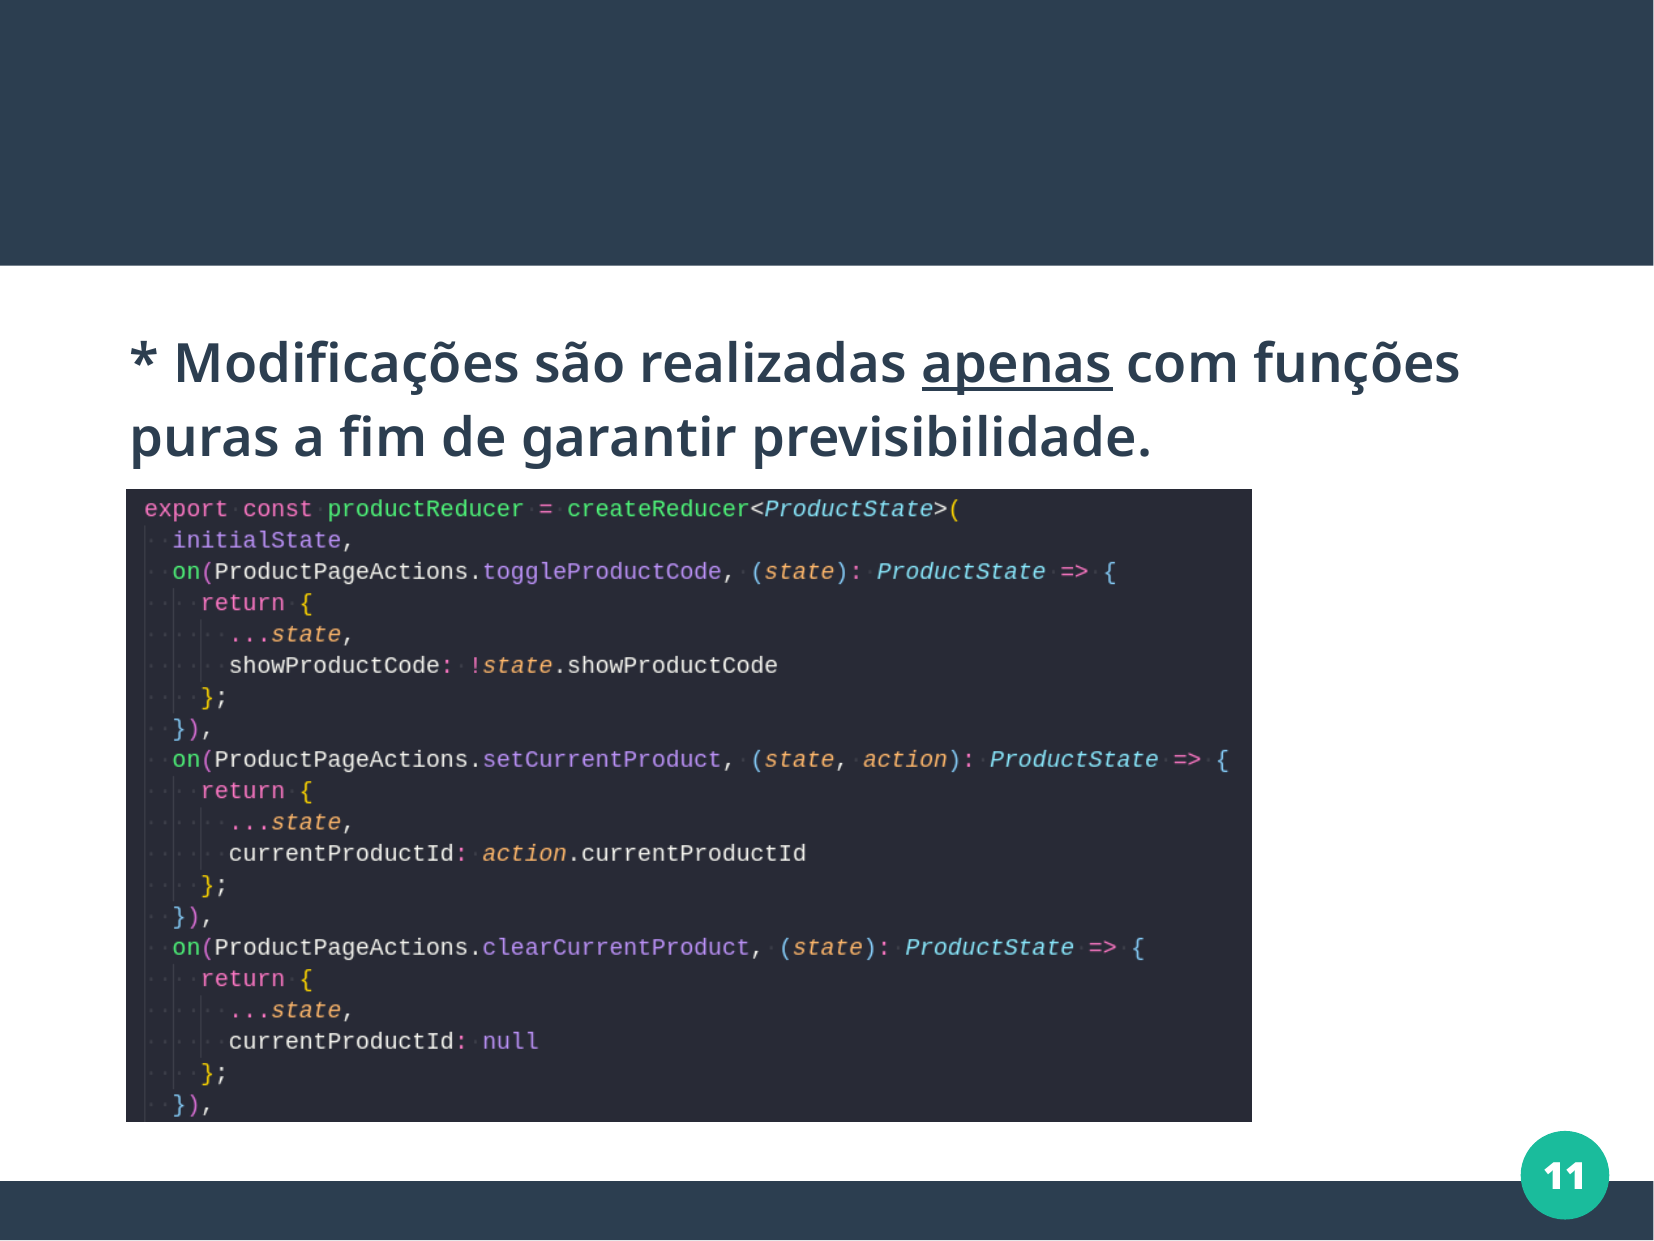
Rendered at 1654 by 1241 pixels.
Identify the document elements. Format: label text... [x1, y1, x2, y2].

picture [126, 489, 1252, 1123]
list * Modificações são realizadas apenas com funções puras a fim de garantir previsibilidade. [59, 324, 1595, 1152]
